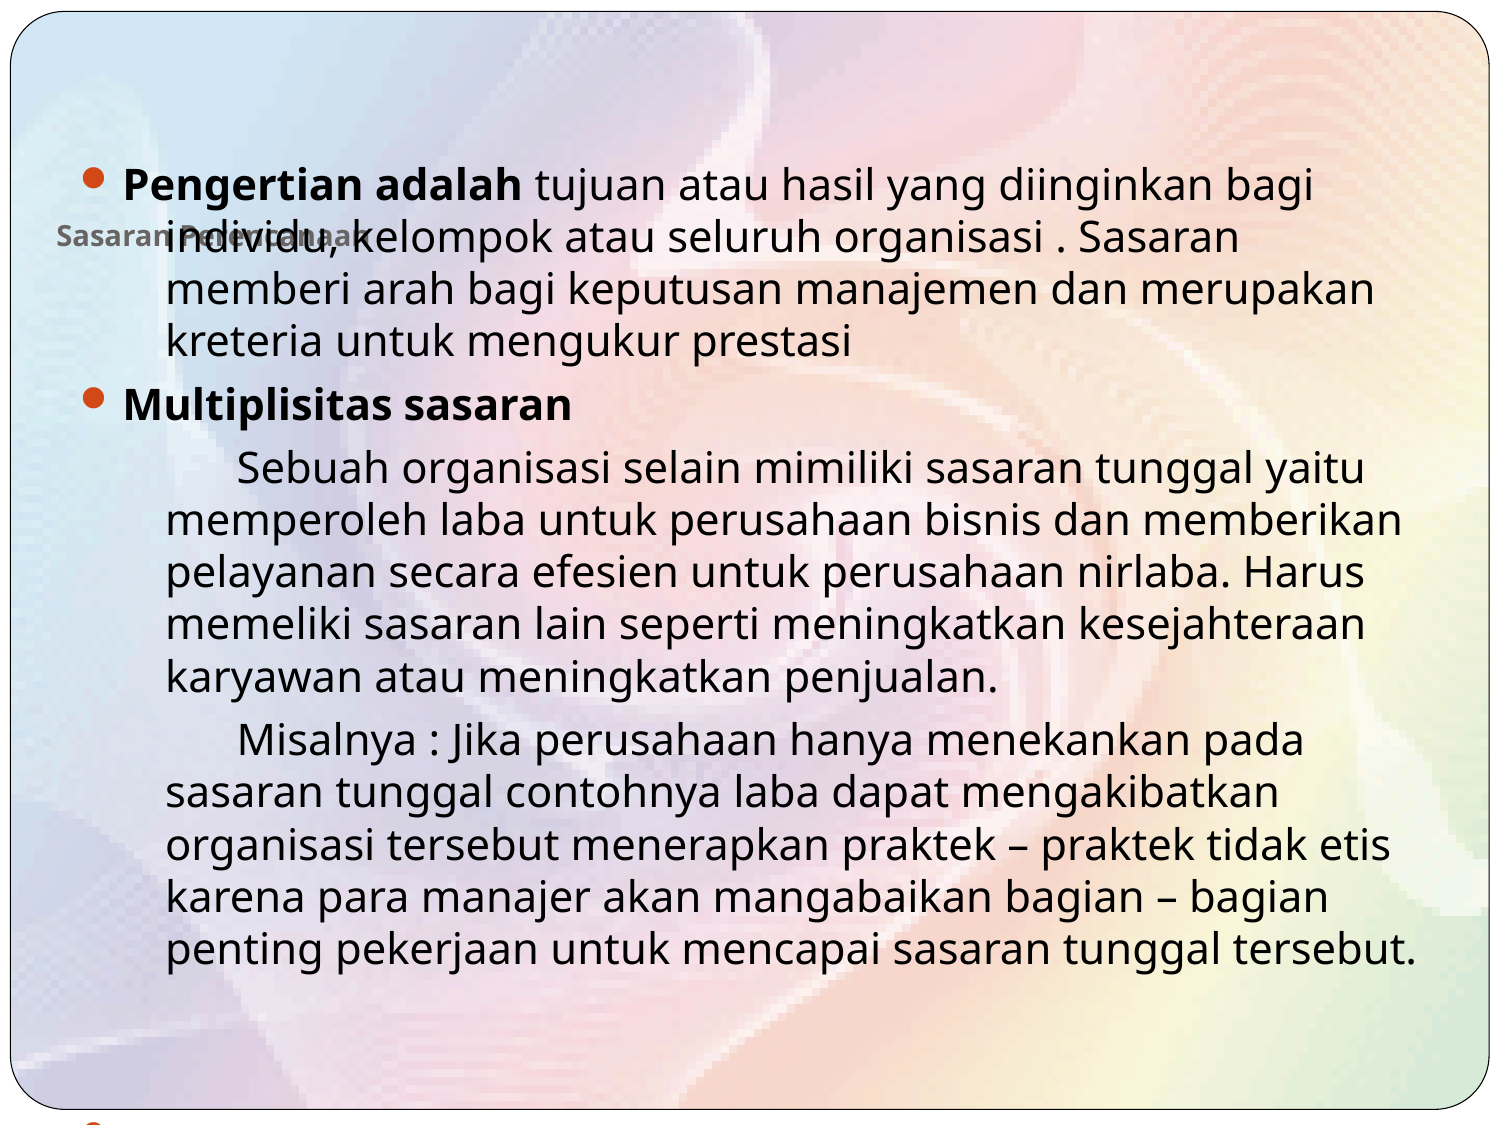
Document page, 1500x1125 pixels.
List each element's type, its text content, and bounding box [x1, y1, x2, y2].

list Pengertian adalah tujuan atau hasil yang diinginkan bagi individu, kelompok atau seluruh organisasi . Sasaran memberi arah bagi keputusan manajemen dan merupakan kreteria untuk mengukur prestasi Multiplisitas sasaran Sebuah organisasi selain mimiliki sasaran tunggal yaitu memperoleh laba untuk perusahaan bisnis dan memberikan pelayanan secara efesien untuk perusahaan nirlaba. Harus memeliki sasaran lain seperti meningkatkan kesejahteraan karyawan atau meningkatkan penjualan. Misalnya : Jika perusahaan hanya menekankan pada sasaran tunggal contohnya laba dapat mengakibatkan organisasi tersebut menerapkan praktek – praktek tidak etis karena para manajer akan mangabaikan bagian – bagian penting pekerjaan untuk mencapai sasaran tunggal tersebut. [64, 148, 1436, 1035]
title Sasaran Perencanaan [41, 0, 1117, 221]
